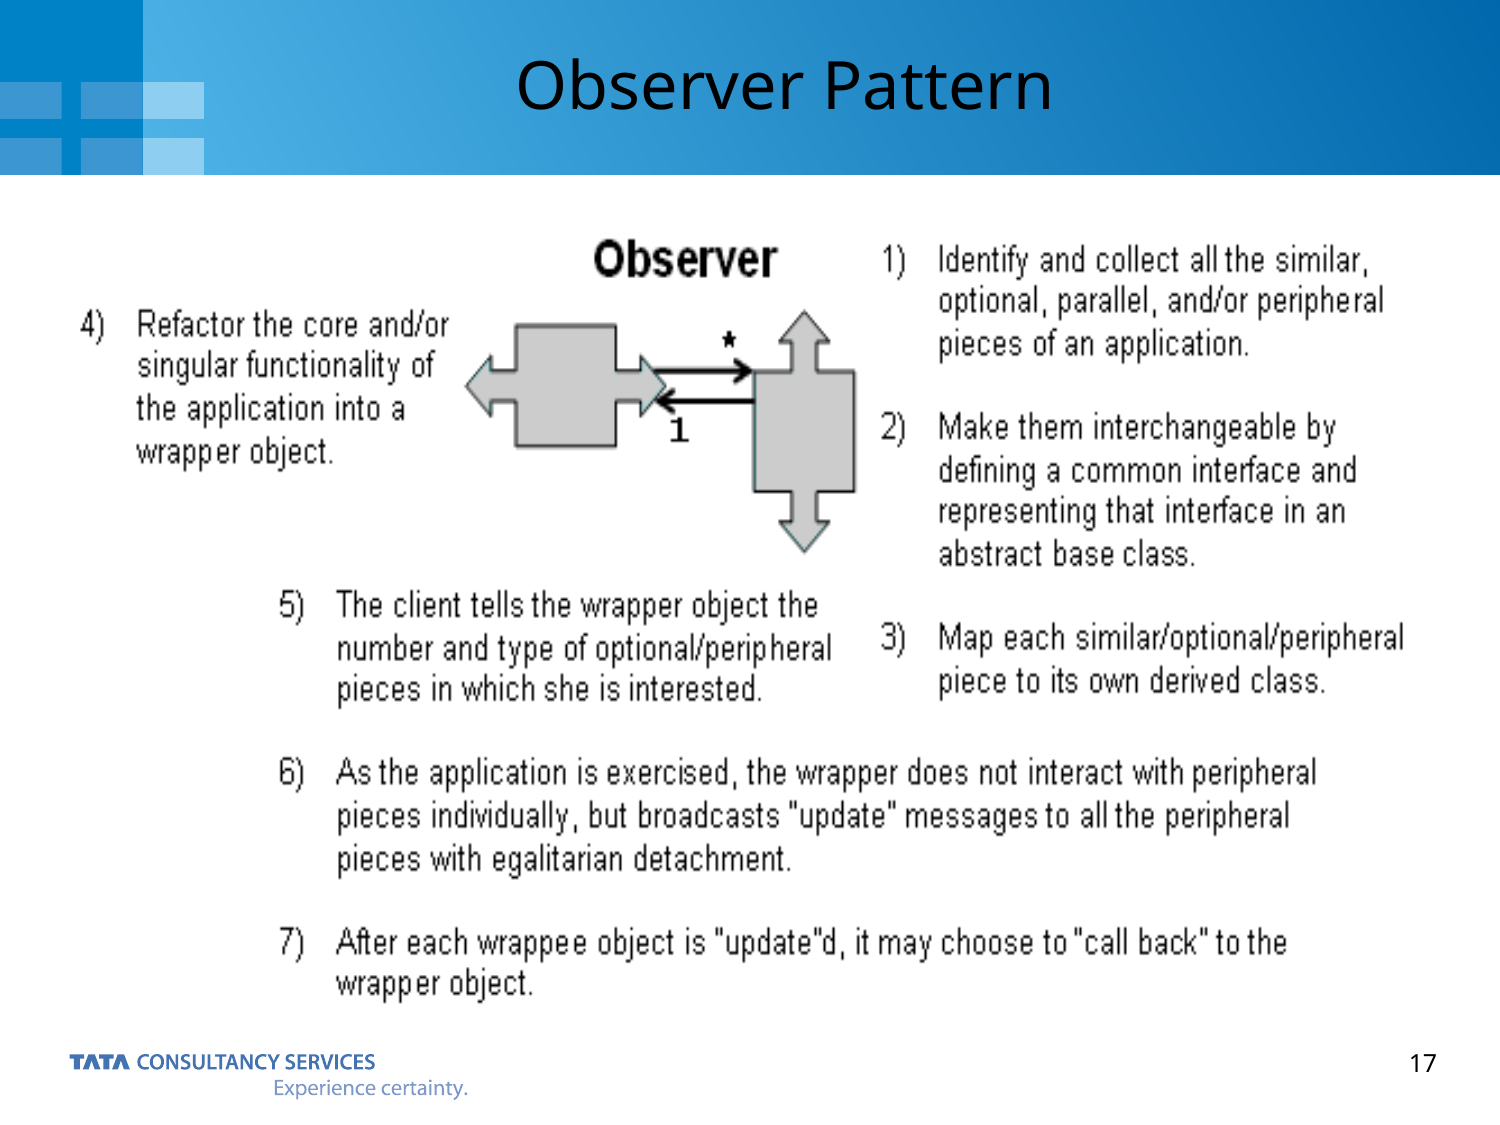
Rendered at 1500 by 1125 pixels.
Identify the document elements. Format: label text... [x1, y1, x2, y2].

text_box Observer Pattern [224, 11, 1347, 154]
picture [70, 224, 1430, 1028]
